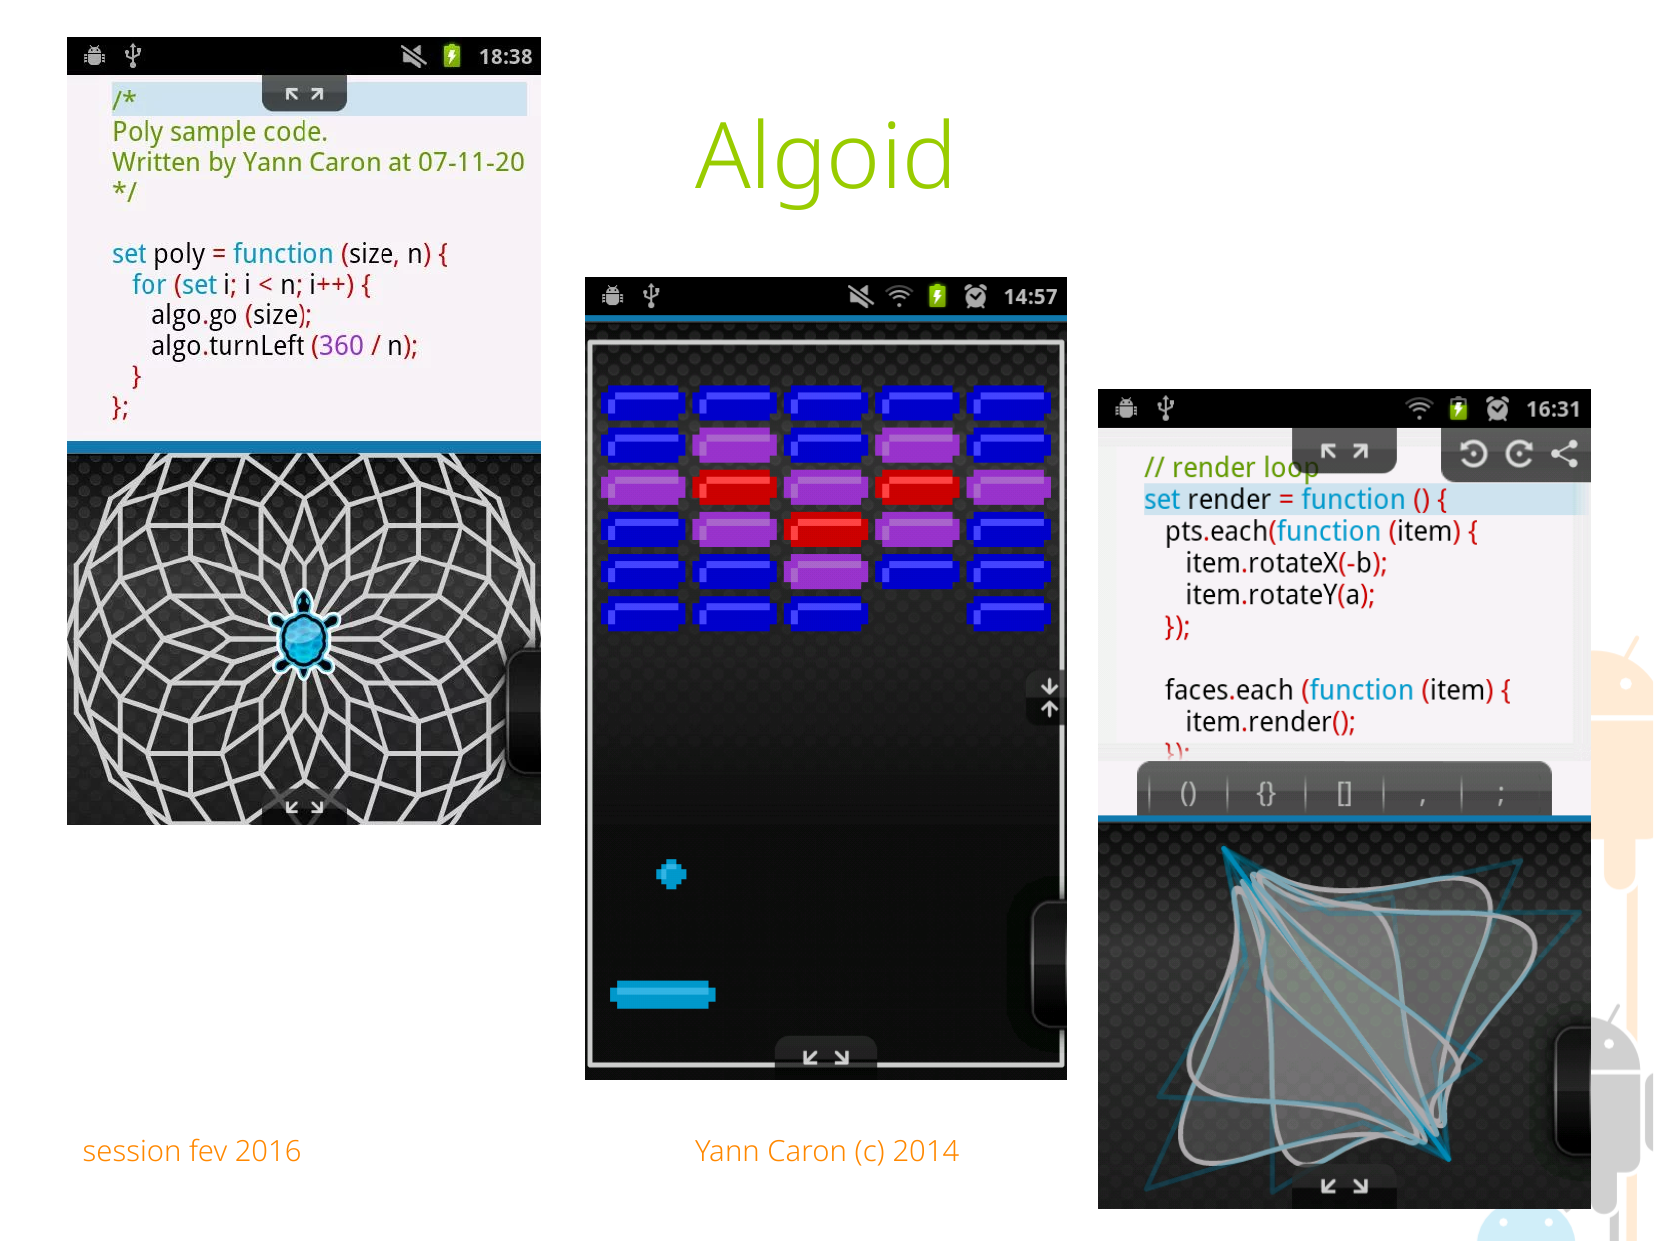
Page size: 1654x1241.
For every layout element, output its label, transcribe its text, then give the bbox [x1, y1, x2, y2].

title Algoid [541, 49, 1571, 257]
picture [67, 37, 1654, 1241]
